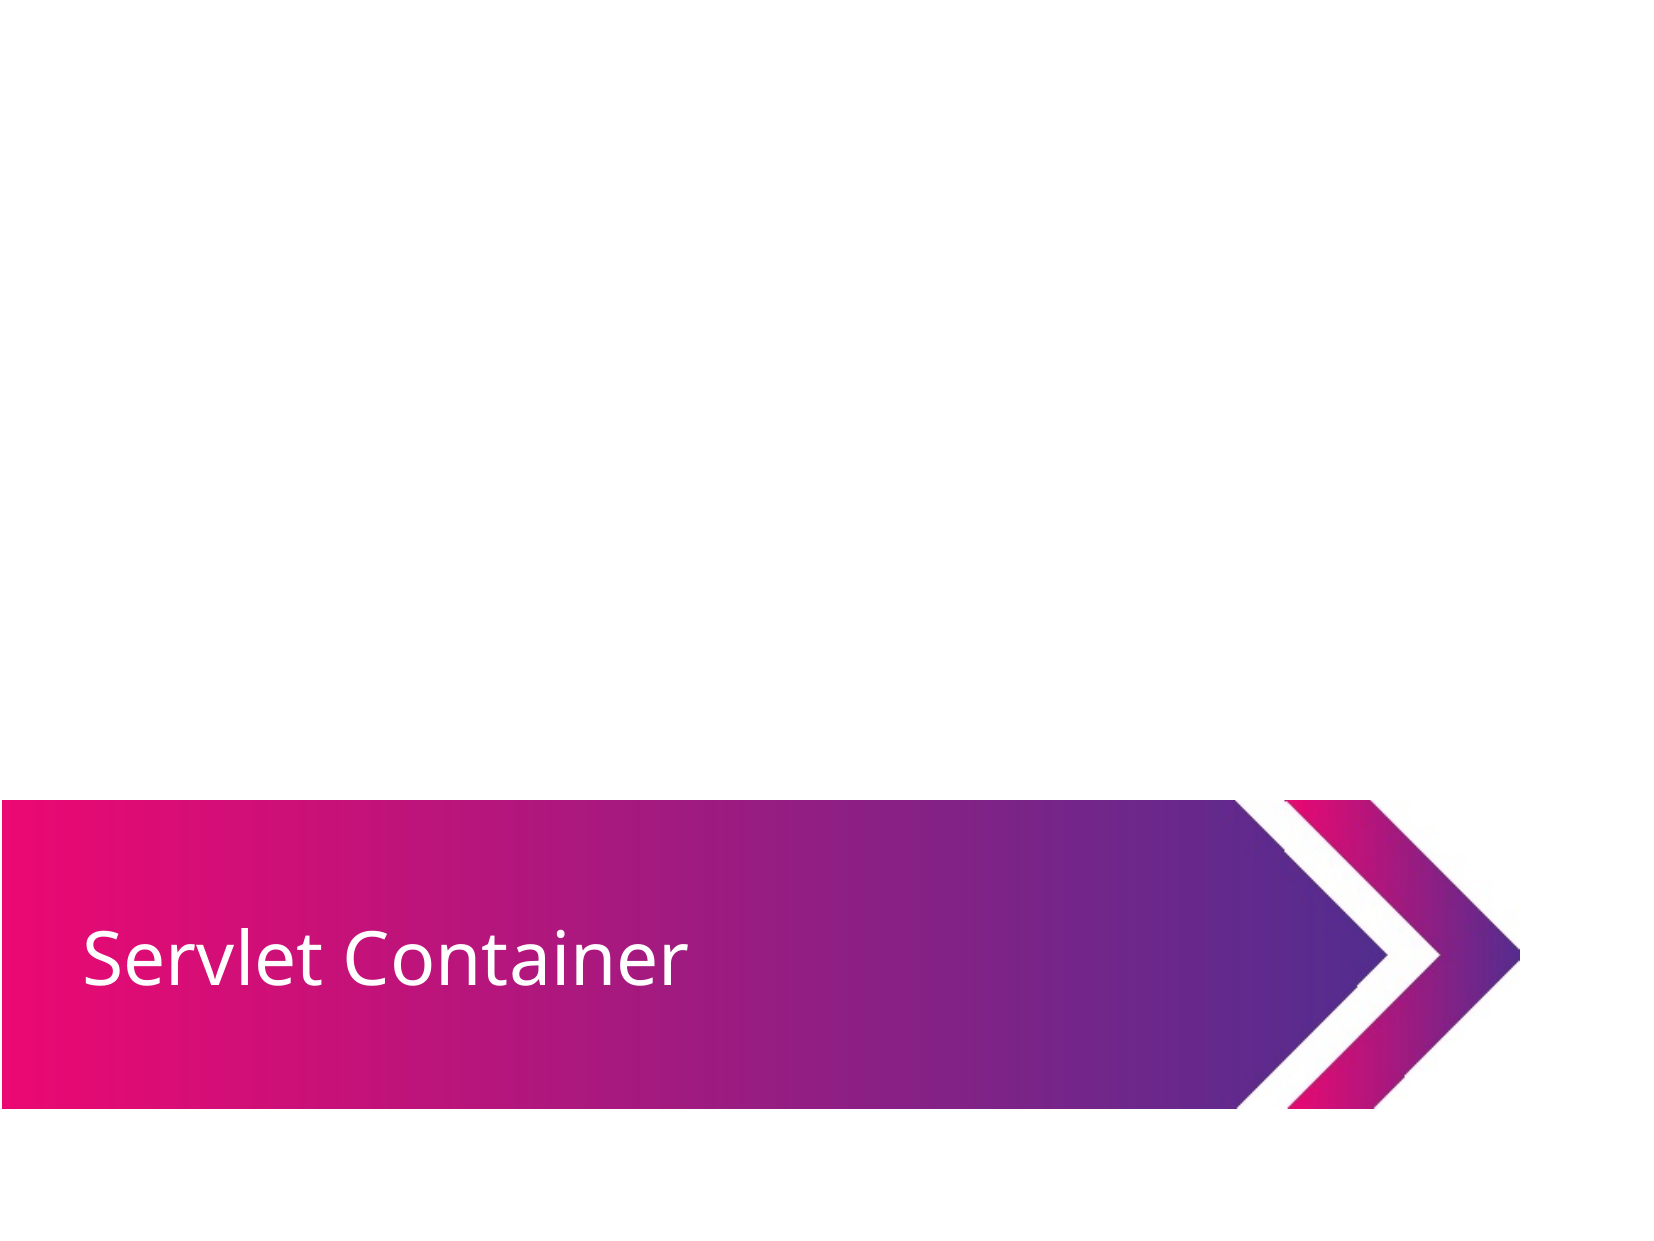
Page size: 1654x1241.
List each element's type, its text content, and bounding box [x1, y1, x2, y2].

picture [2, 800, 1520, 1109]
title Servlet Container [82, 852, 1396, 1060]
